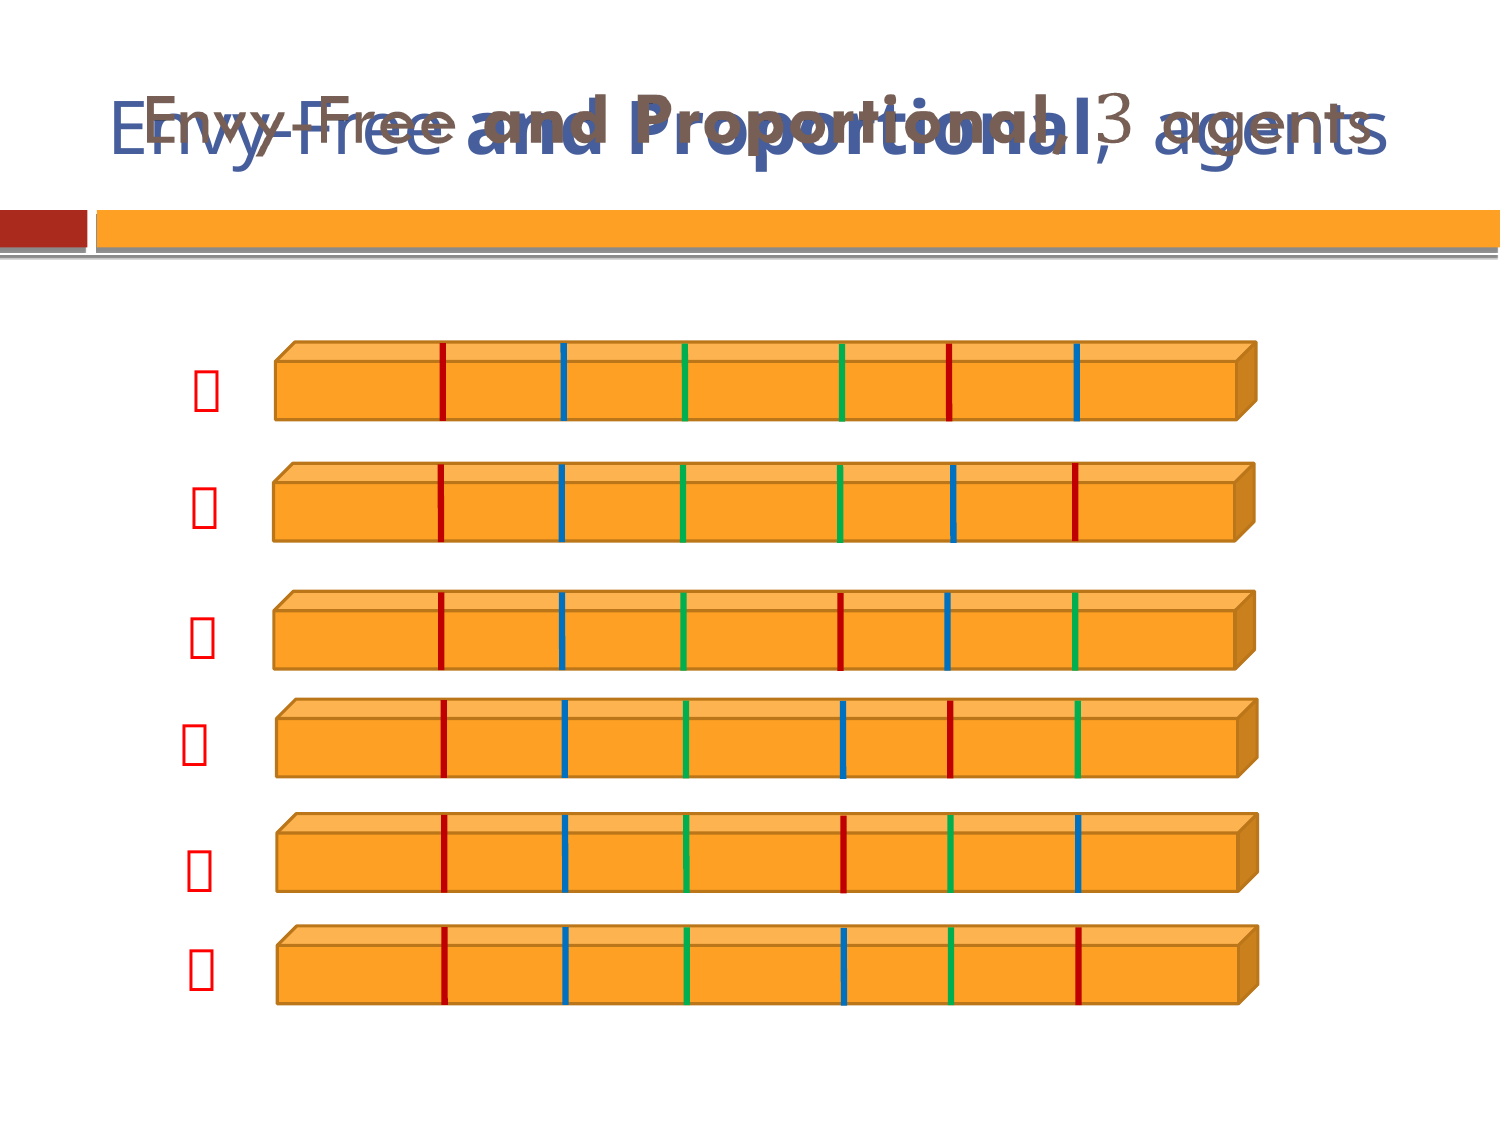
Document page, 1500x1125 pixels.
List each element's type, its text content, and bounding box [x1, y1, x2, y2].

text_box [847, 834, 947, 891]
text_box [846, 362, 946, 420]
text_box [285, 611, 438, 669]
text_box [1079, 592, 1255, 670]
text_box [690, 719, 839, 777]
text_box [287, 483, 437, 541]
text_box [565, 483, 679, 541]
text_box [953, 362, 1073, 420]
text_box [951, 611, 1072, 669]
text_box [690, 946, 840, 1004]
text_box [690, 834, 840, 891]
text_box [1081, 700, 1258, 777]
text_box [447, 719, 561, 777]
text_box [569, 834, 683, 891]
text_box [954, 834, 1075, 891]
text_box [277, 719, 440, 777]
text_box [689, 362, 838, 420]
text_box [568, 719, 682, 777]
text_box  [170, 593, 285, 679]
text_box [847, 719, 947, 777]
text_box [844, 611, 944, 669]
text_box [569, 946, 683, 1004]
text_box  [162, 700, 277, 786]
text_box [284, 946, 441, 1004]
text_box [955, 946, 1075, 1004]
text_box [1079, 464, 1255, 542]
text_box [1082, 815, 1258, 892]
text_box [290, 362, 439, 420]
text_box [93, 43, 1431, 206]
text_box [448, 946, 562, 1004]
text_box [283, 834, 441, 891]
text_box [844, 483, 950, 541]
text_box [567, 362, 681, 420]
text_box [445, 611, 559, 669]
text_box [446, 362, 560, 420]
text_box [444, 483, 558, 541]
text_box  [173, 463, 287, 549]
text_box  [175, 346, 290, 432]
text_box [566, 611, 680, 669]
text_box [957, 483, 1072, 541]
text_box [687, 483, 837, 541]
text_box  [169, 925, 284, 1011]
text_box [687, 611, 837, 669]
text_box [847, 946, 947, 1004]
text_box [1080, 343, 1256, 420]
text_box [448, 834, 562, 891]
text_box [954, 719, 1074, 777]
text_box [1082, 927, 1258, 1004]
text_box  [168, 826, 283, 912]
